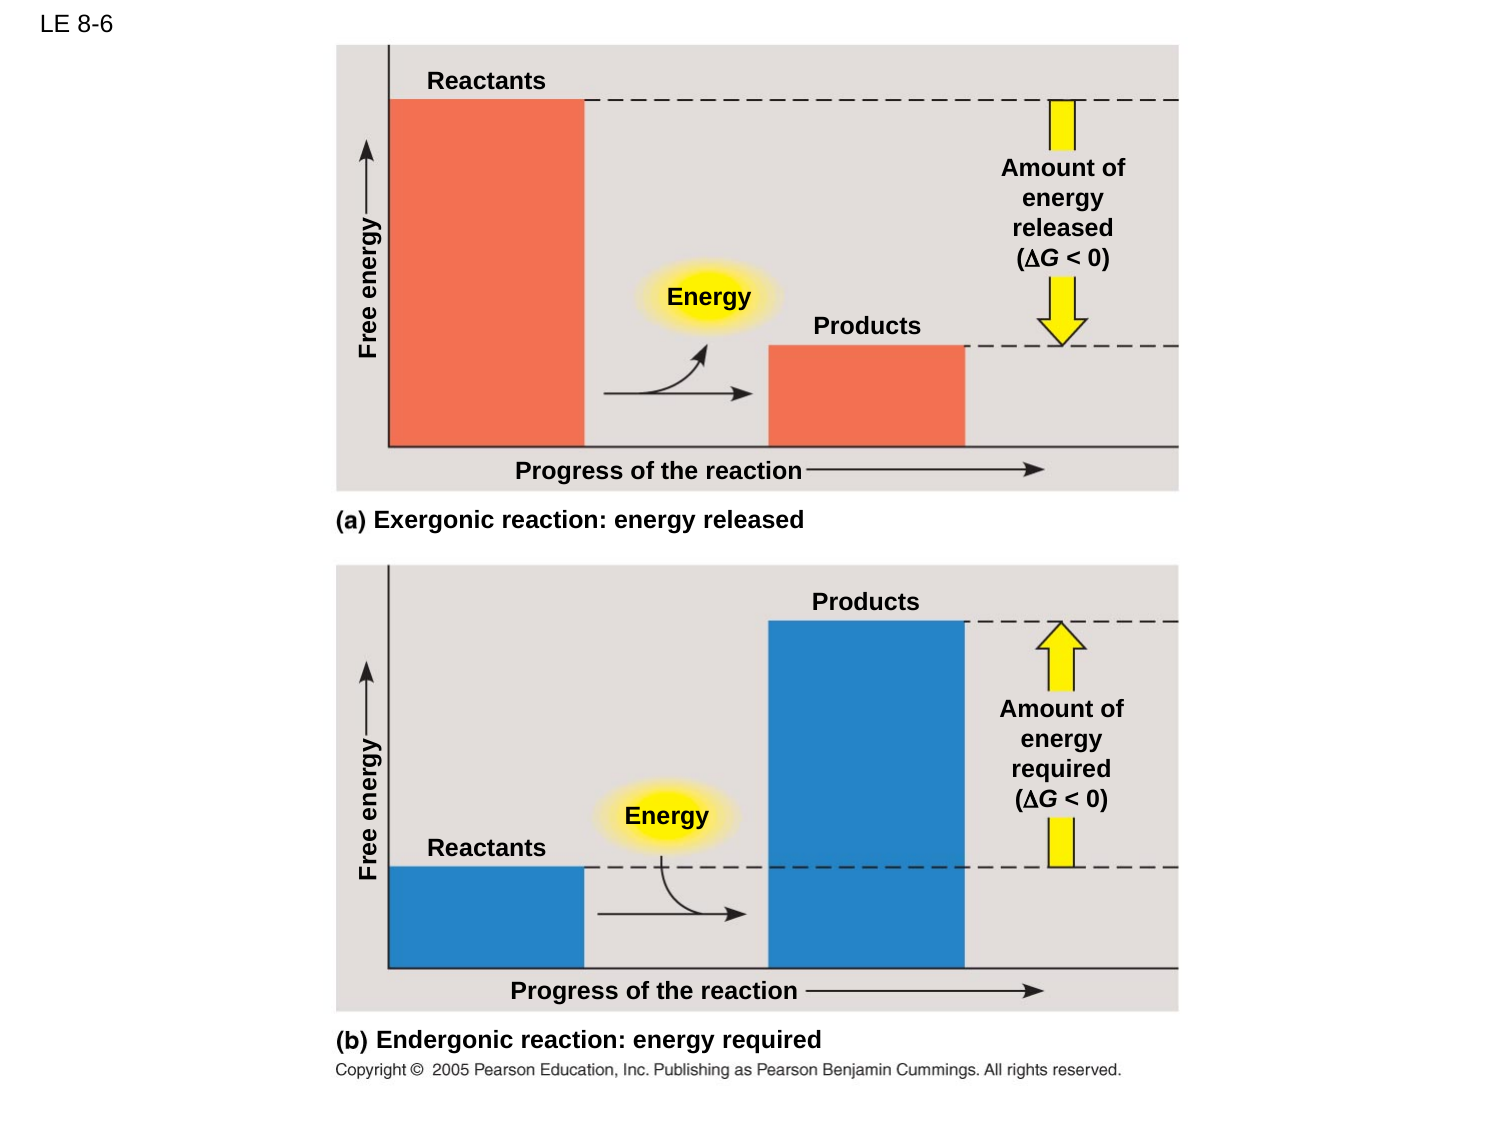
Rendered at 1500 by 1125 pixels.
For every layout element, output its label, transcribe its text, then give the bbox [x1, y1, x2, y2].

text_box Reactants [427, 831, 601, 877]
text_box Amount of energy released (G < 0) [987, 151, 1139, 289]
text_box Reactants [426, 64, 601, 110]
text_box Free energy [351, 216, 387, 371]
text_box Endergonic reaction: energy required [376, 1023, 846, 1071]
title LE 8-6 [24, 0, 351, 51]
text_box Progress of the reaction [515, 454, 811, 494]
text_box Products [813, 309, 948, 351]
text_box Exergonic reaction: energy released [373, 503, 843, 551]
text_box Amount of energy required (G < 0) [986, 692, 1137, 830]
text_box Free energy [351, 738, 388, 893]
picture [307, 37, 1192, 1088]
text_box Energy [666, 280, 763, 324]
text_box Energy [624, 799, 721, 843]
text_box Progress of the reaction [510, 974, 806, 1015]
text_box Products [811, 585, 947, 627]
